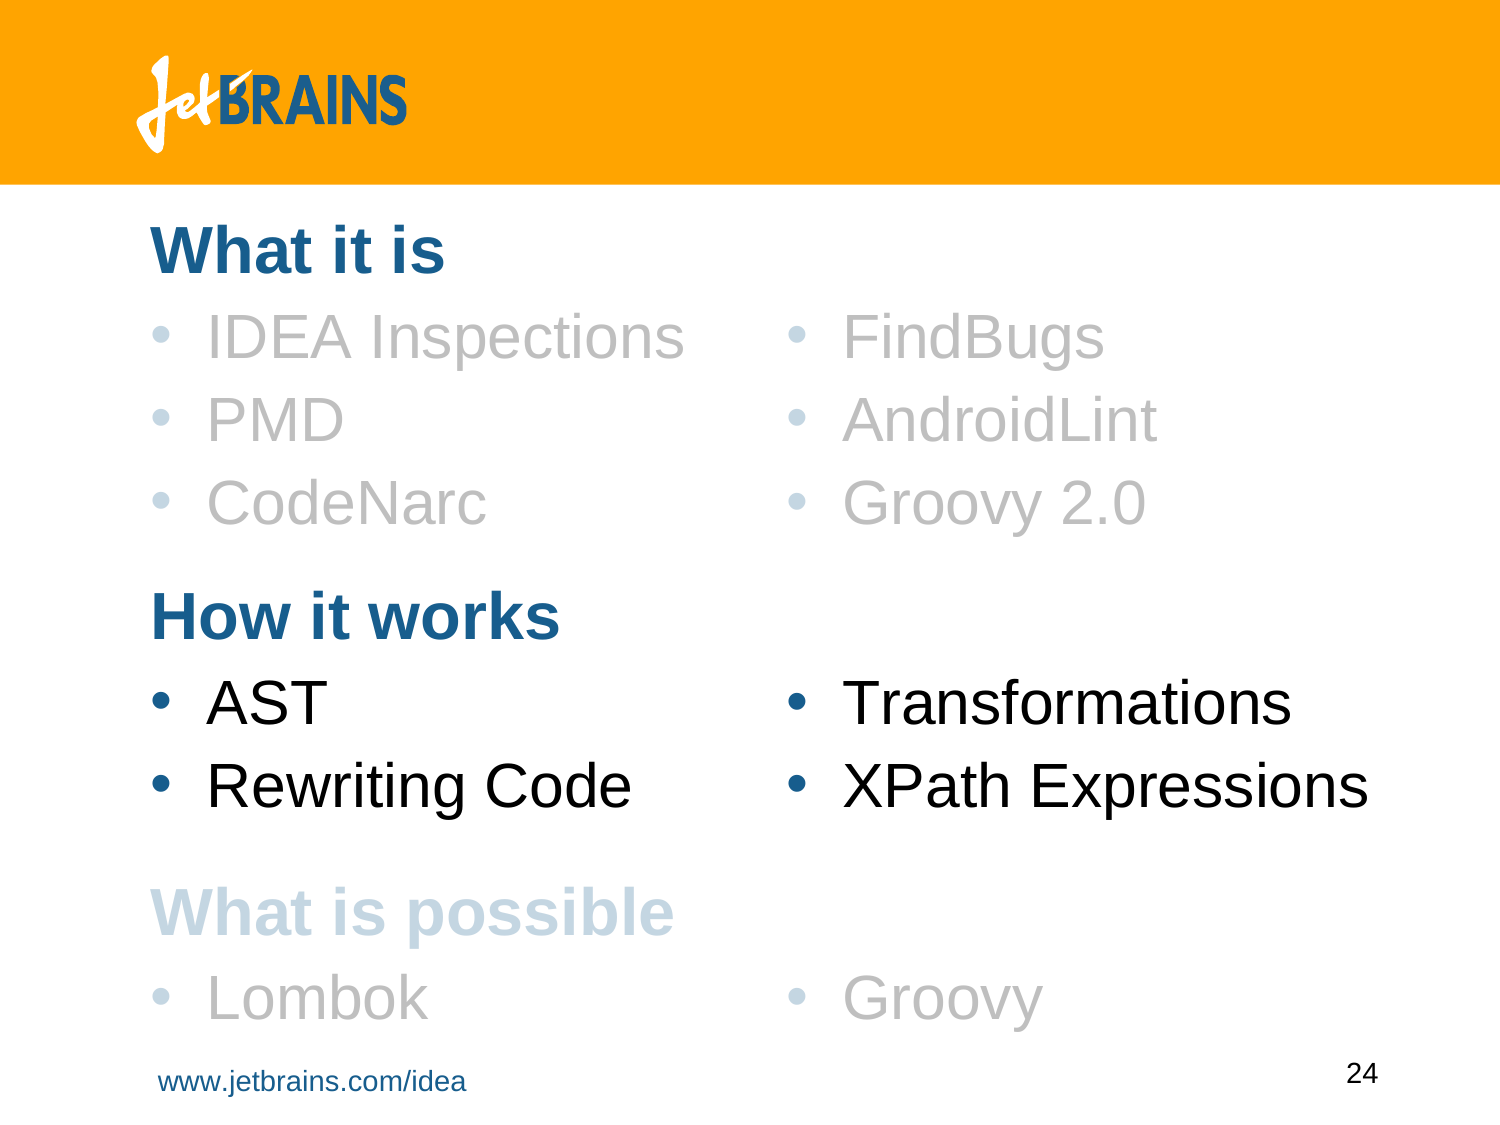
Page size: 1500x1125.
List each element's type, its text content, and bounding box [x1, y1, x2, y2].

list FindBugs AndroidLint Groovy 2.0 [771, 296, 1377, 560]
list Lombok [135, 1050, 741, 1125]
text_box [112, 299, 1200, 563]
list Groovy [771, 958, 1426, 1125]
list AST Rewriting Code [135, 667, 741, 855]
title How it works [135, 560, 1377, 667]
text_box [112, 862, 1200, 1050]
list Transformations XPath Expressions [771, 662, 1426, 855]
title What is possible [135, 855, 1377, 958]
title What it is [135, 194, 1377, 299]
